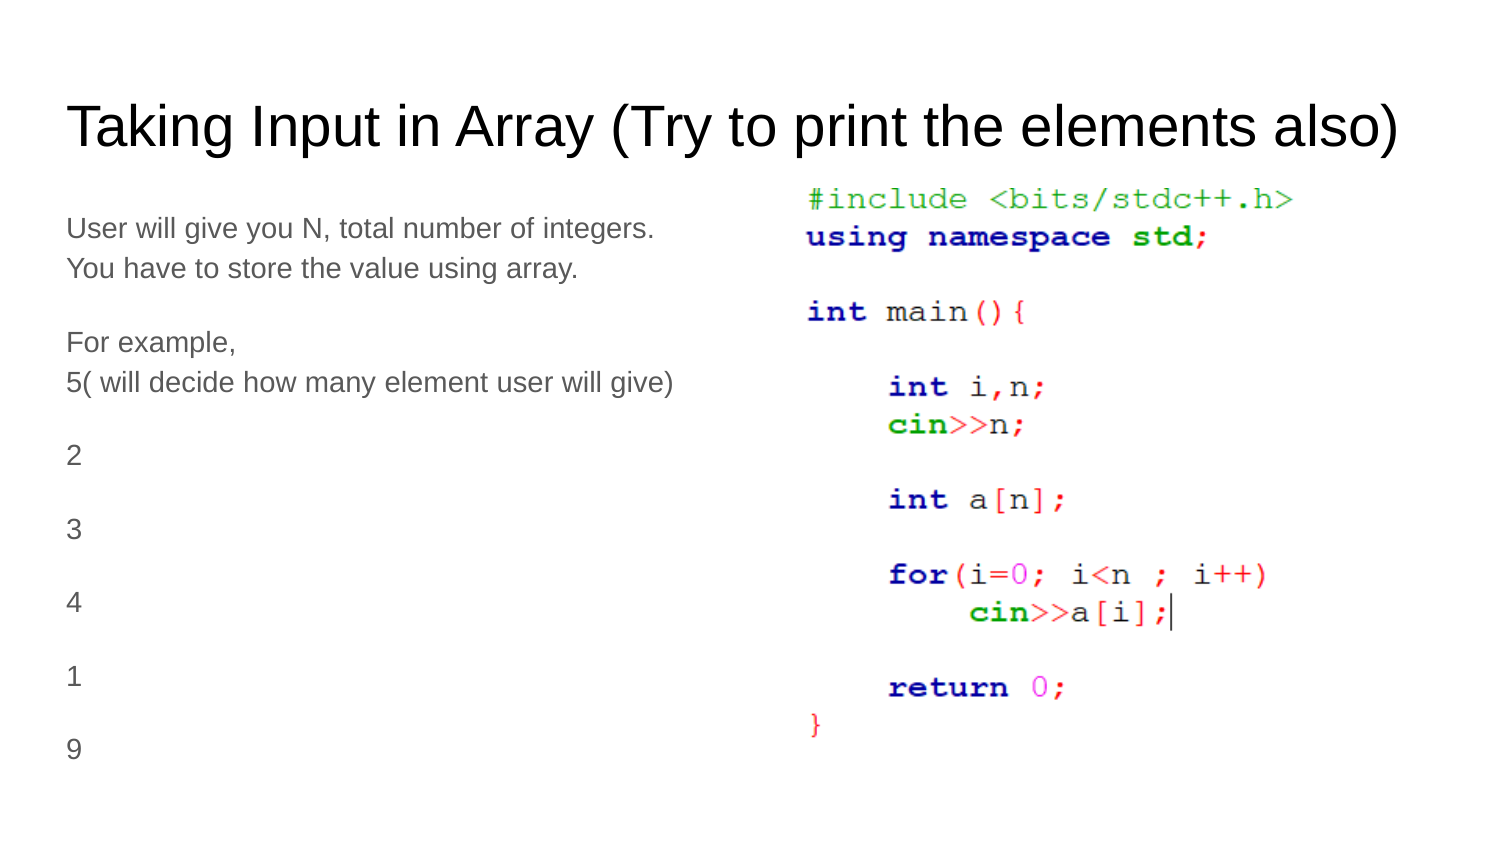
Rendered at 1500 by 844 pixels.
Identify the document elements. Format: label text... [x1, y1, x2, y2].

picture [792, 188, 1338, 786]
title Taking Input in Array (Try to print the elements also) [51, 72, 1449, 167]
list User will give you N, total number of integers. You have to store the value using array. For example, 5( will decide how many element user will give) 2 3 4 1 9 [51, 189, 708, 828]
